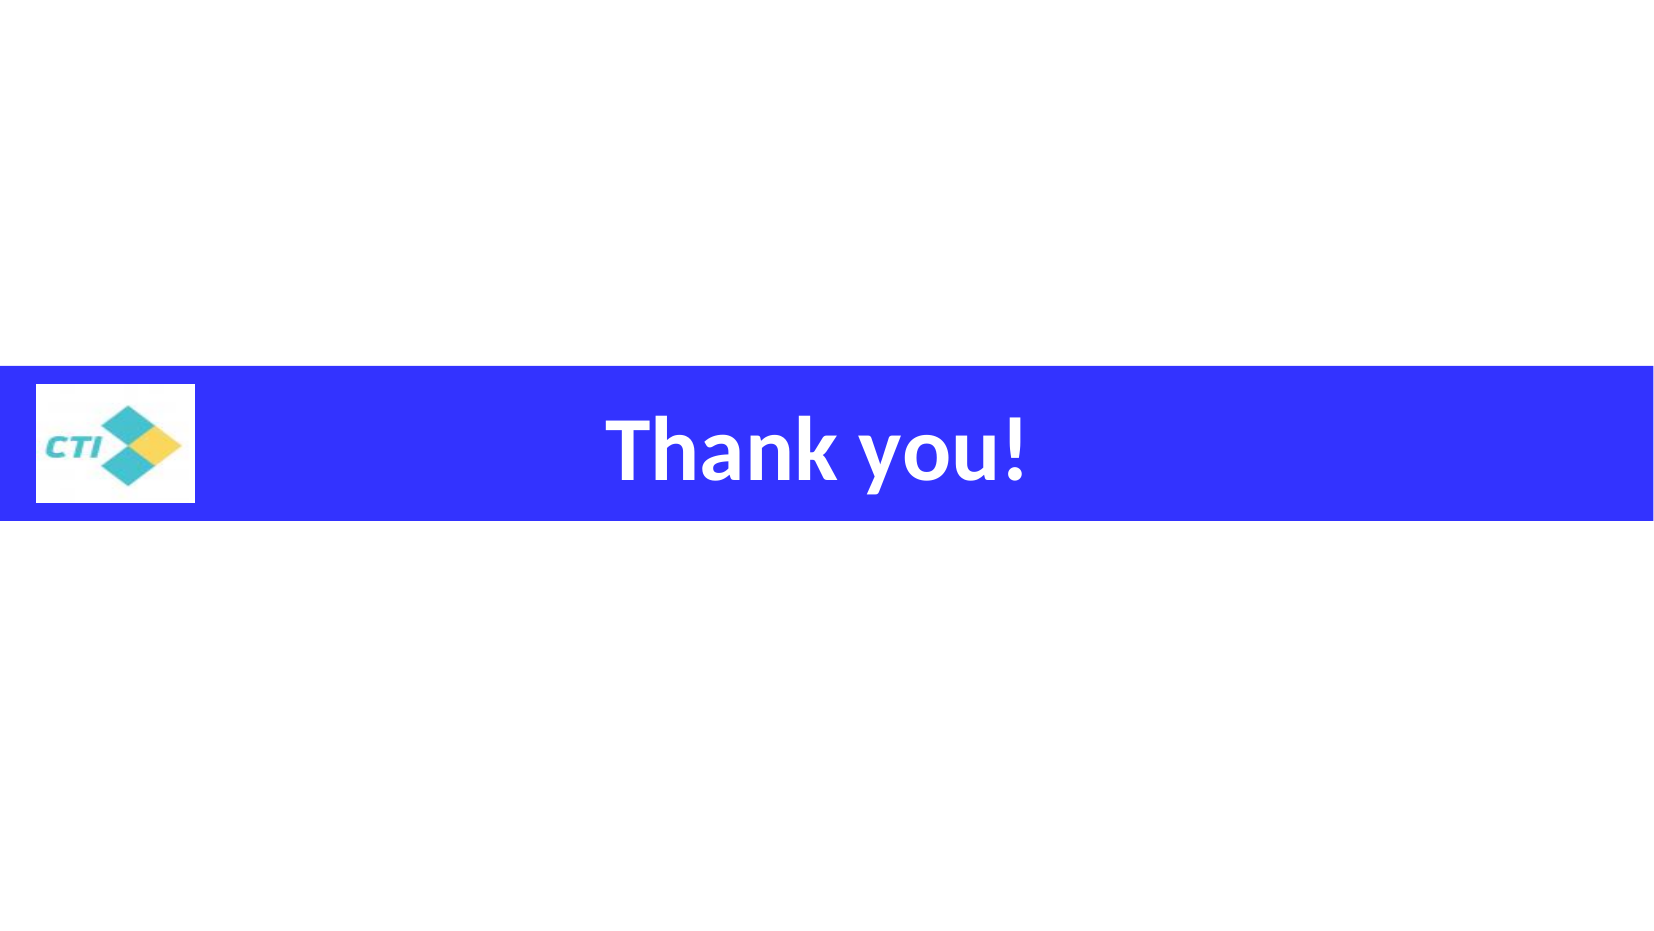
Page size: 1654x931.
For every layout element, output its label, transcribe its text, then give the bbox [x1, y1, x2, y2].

text_box Thank you! [0, 365, 1654, 521]
picture [36, 384, 195, 503]
